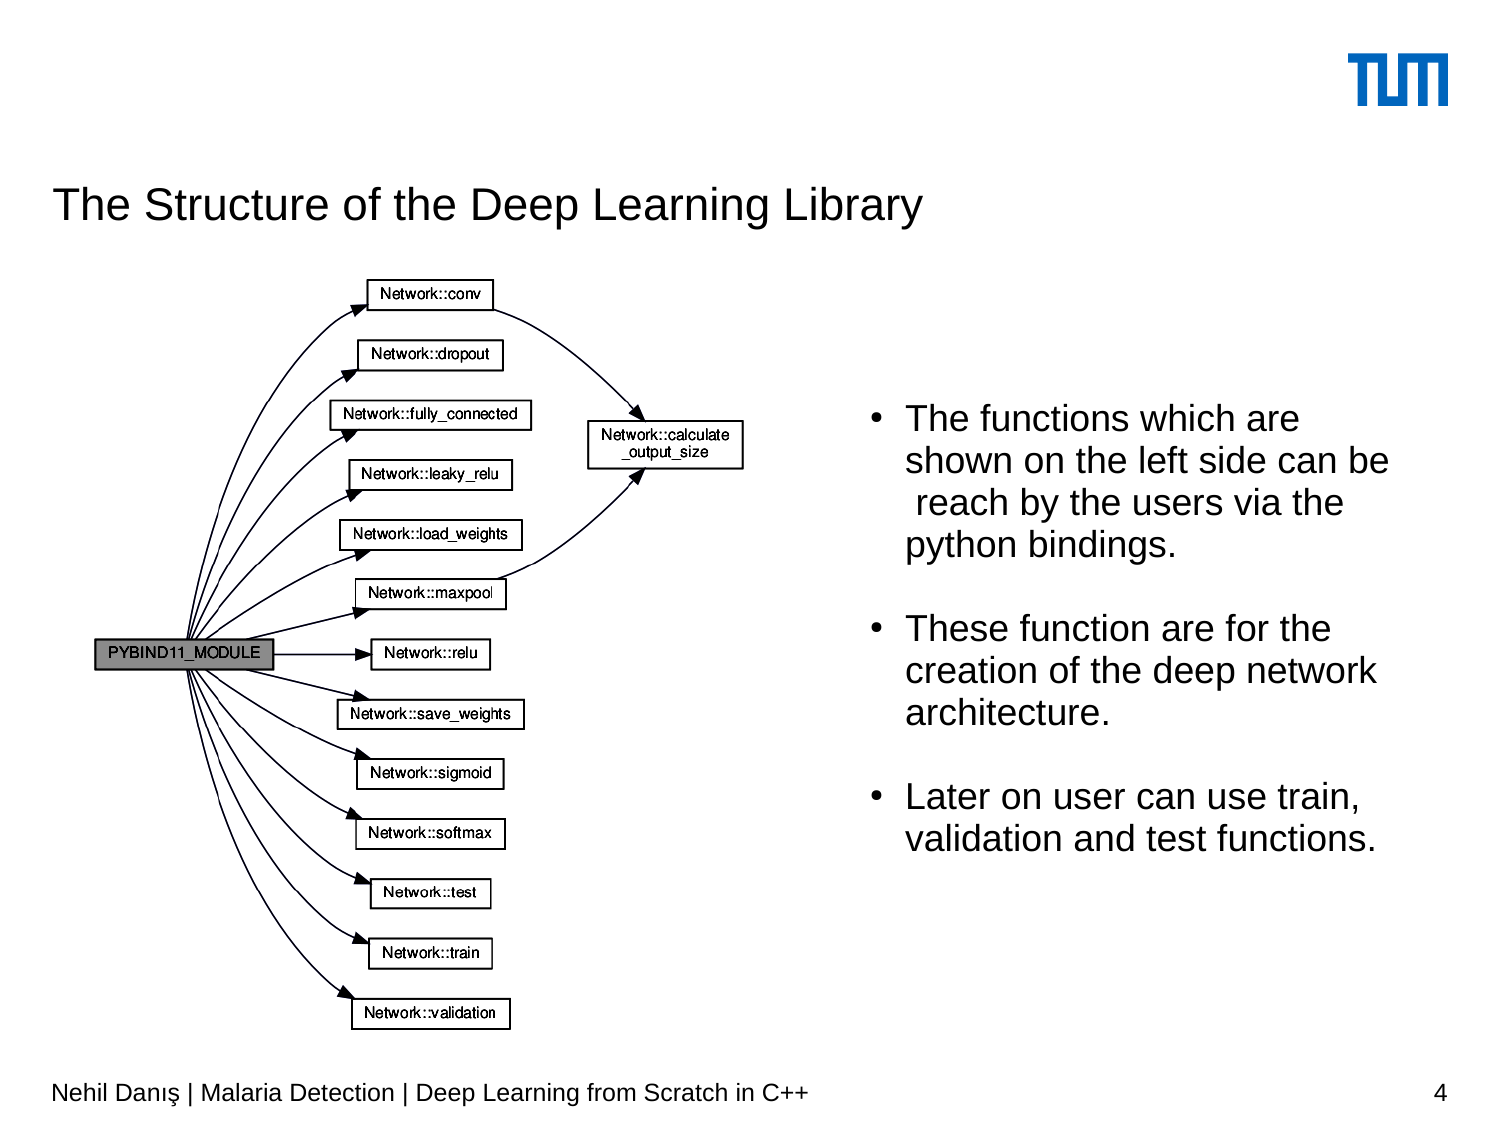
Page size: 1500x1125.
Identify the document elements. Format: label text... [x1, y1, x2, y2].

picture [82, 239, 766, 1054]
footer Nehil Danış | Malaria Detection | Deep Learning from Scratch in C++ [51, 1061, 1112, 1122]
title The Structure of the Deep Learning Library [52, 163, 1449, 231]
slide_number <number> [1112, 1061, 1448, 1122]
text_box The functions which are shown on the left side can be reach by the users via the python bindings. These function are for the creation of the deep network architecture. Later on user can use train, validation and test functions. [855, 389, 1411, 867]
